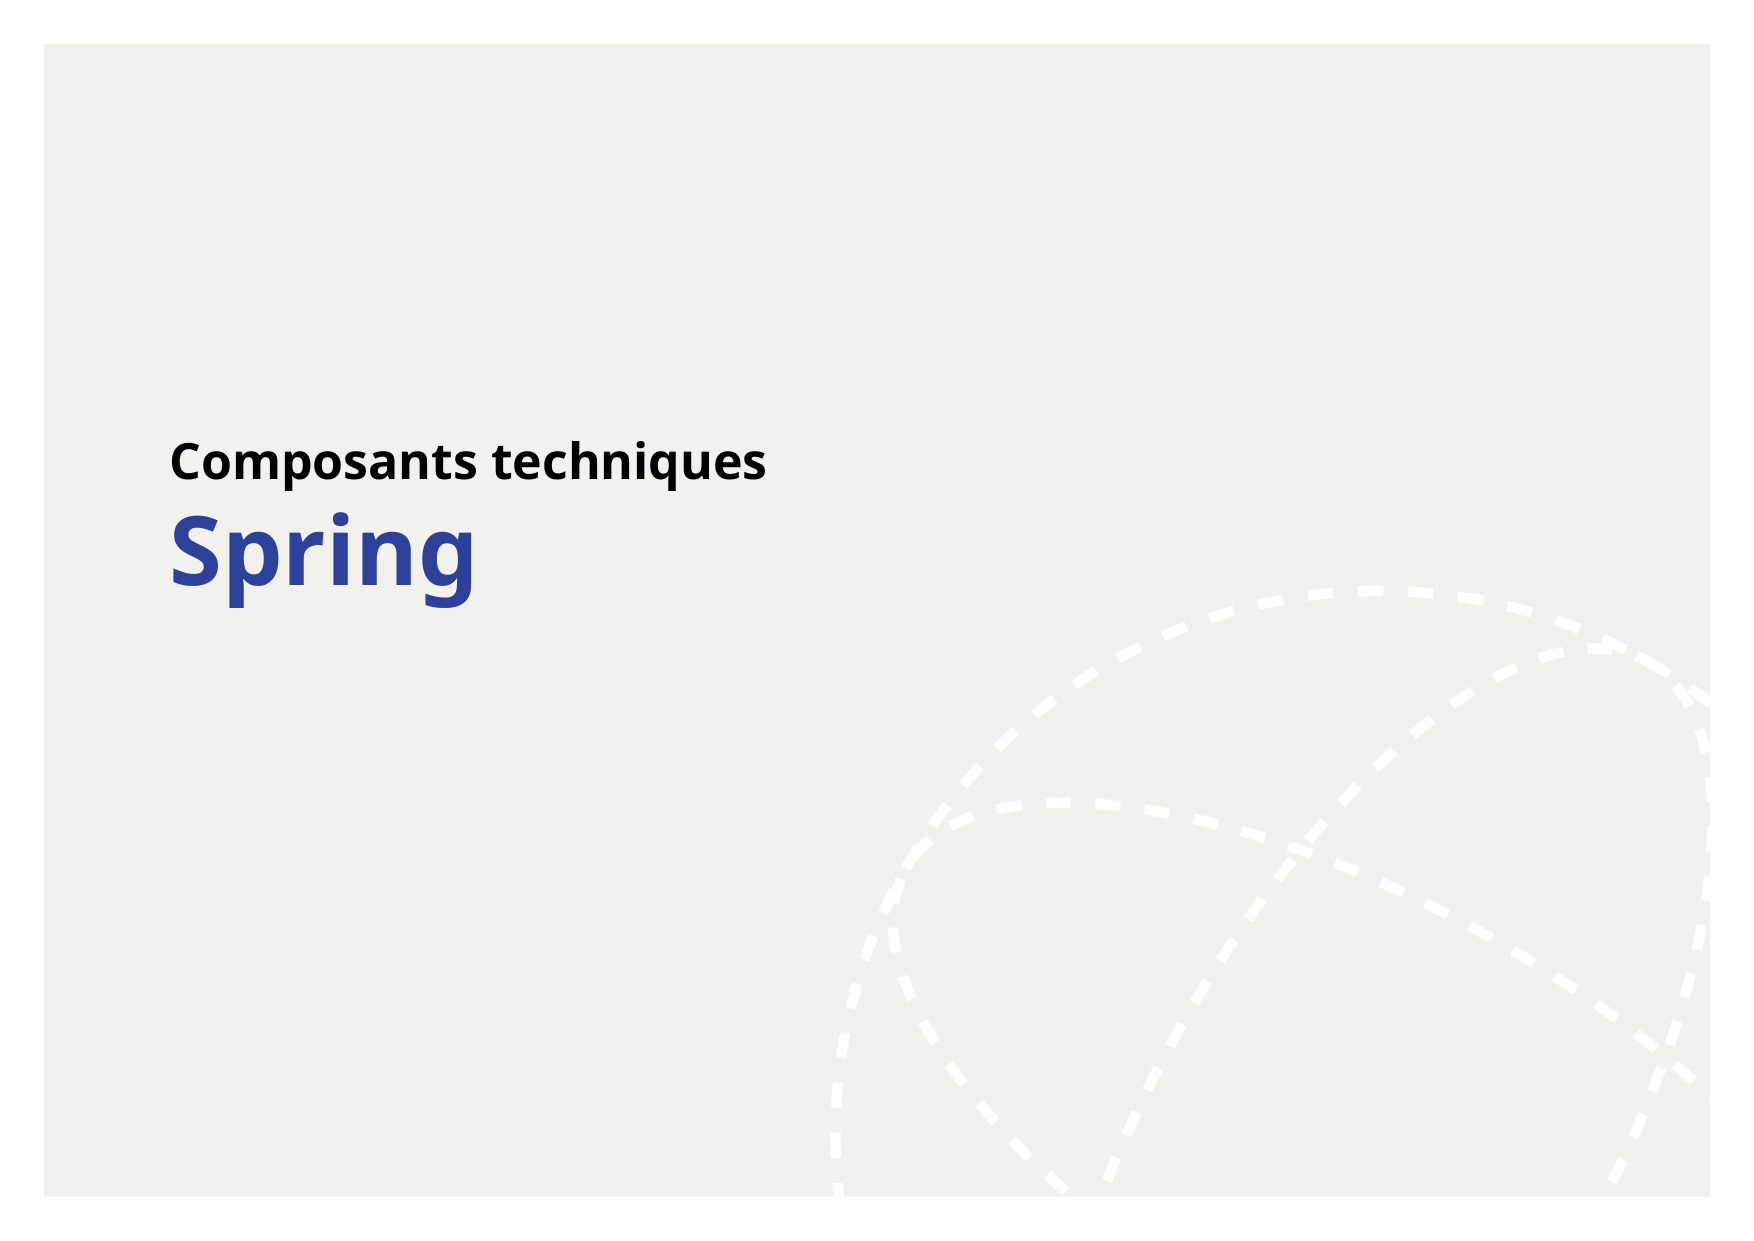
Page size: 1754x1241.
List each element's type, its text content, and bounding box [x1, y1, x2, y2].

picture [0, 0, 1754, 1241]
text_box Composants techniques Spring [152, 421, 1642, 667]
